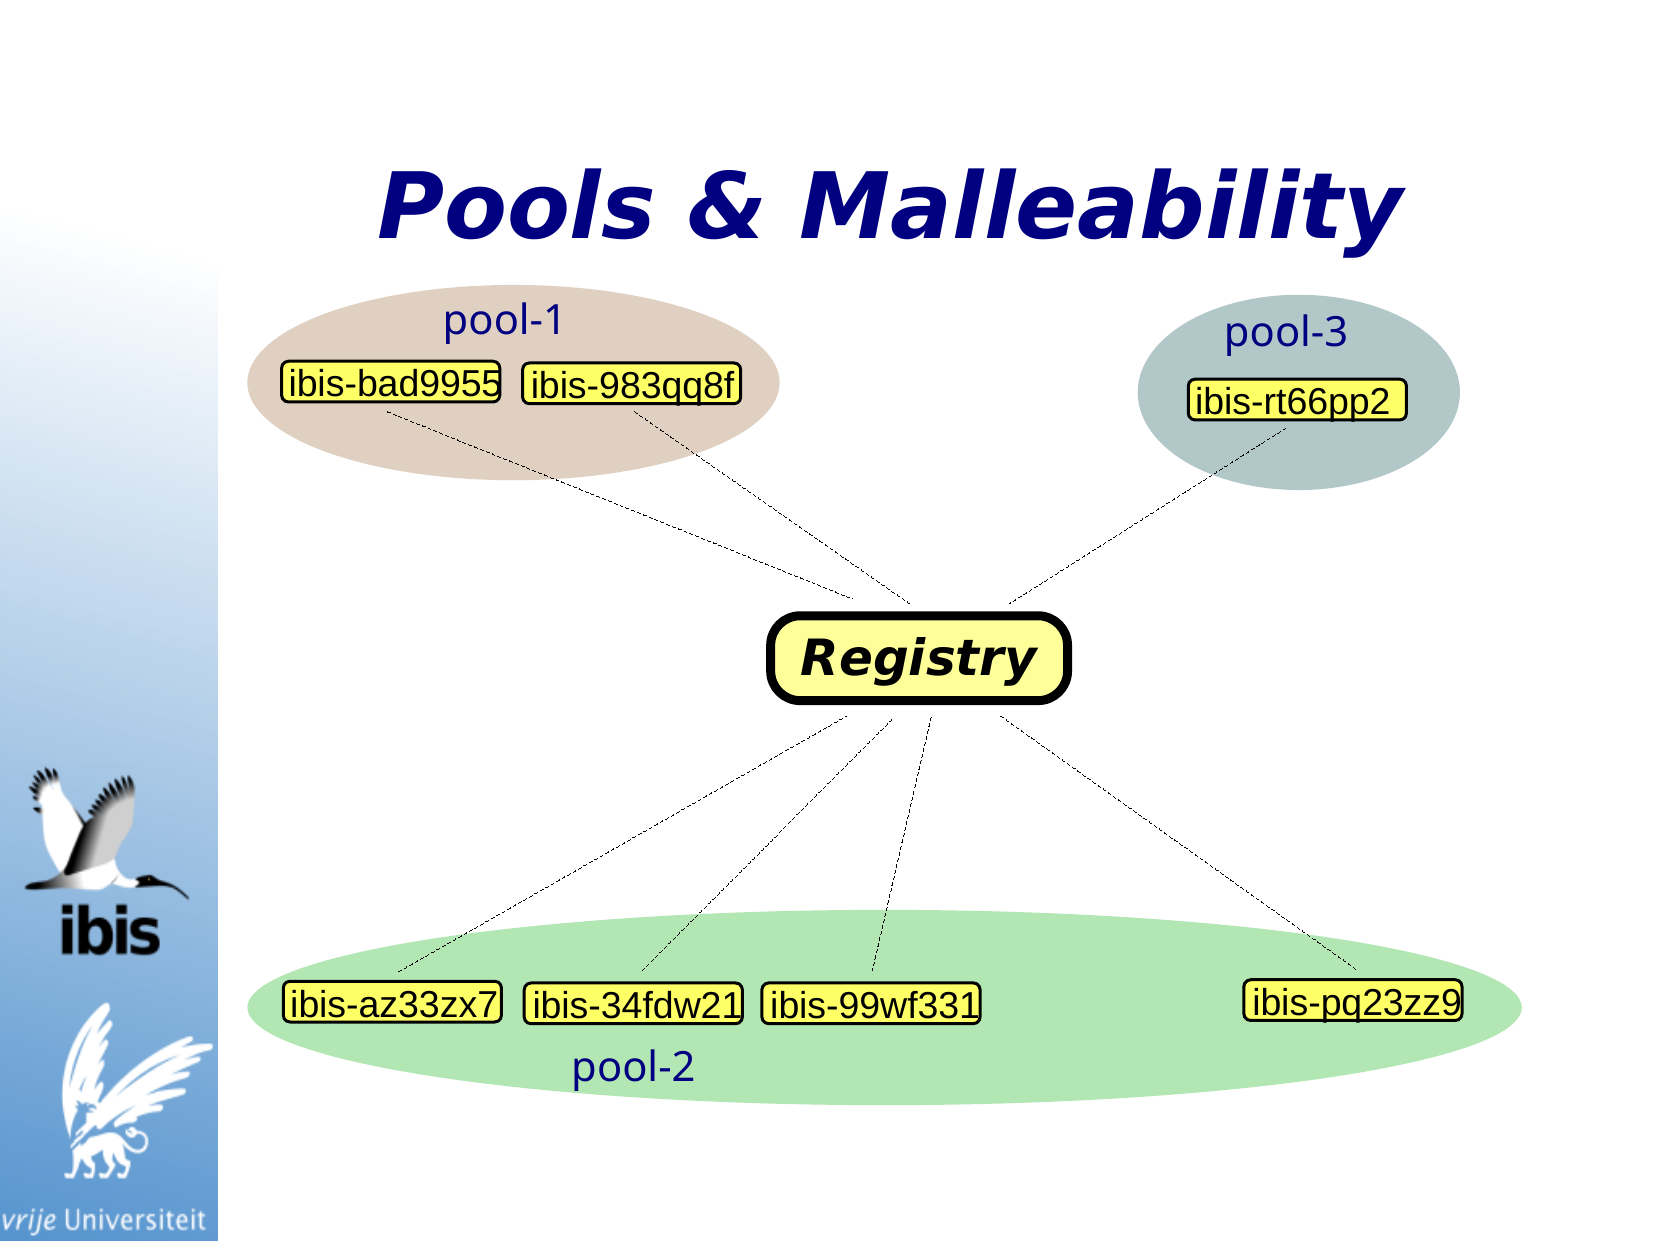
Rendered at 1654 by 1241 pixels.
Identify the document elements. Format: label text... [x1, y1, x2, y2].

text_box [247, 909, 1522, 1106]
text_box ibis-99wf331 [770, 984, 1002, 1027]
text_box ibis-rt66pp2 [1195, 380, 1427, 426]
text_box Registry [770, 615, 1068, 701]
text_box pool-1 [442, 289, 582, 349]
text_box ibis-bad9955 [288, 362, 520, 408]
text_box [1242, 294, 1356, 301]
text_box pool-3 [1223, 301, 1364, 361]
text_box [1137, 303, 1460, 491]
text_box [247, 284, 780, 481]
title Pools & Malleability [248, 102, 1534, 310]
picture [0, 0, 218, 1241]
text_box ibis-34fdw21 [532, 984, 764, 1027]
text_box ibis-pq23zz9 [1252, 981, 1484, 1024]
text_box ibis-983qq8f [530, 364, 762, 407]
text_box pool-2 [571, 1036, 711, 1096]
text_box ibis-az33zx7 [290, 982, 522, 1028]
